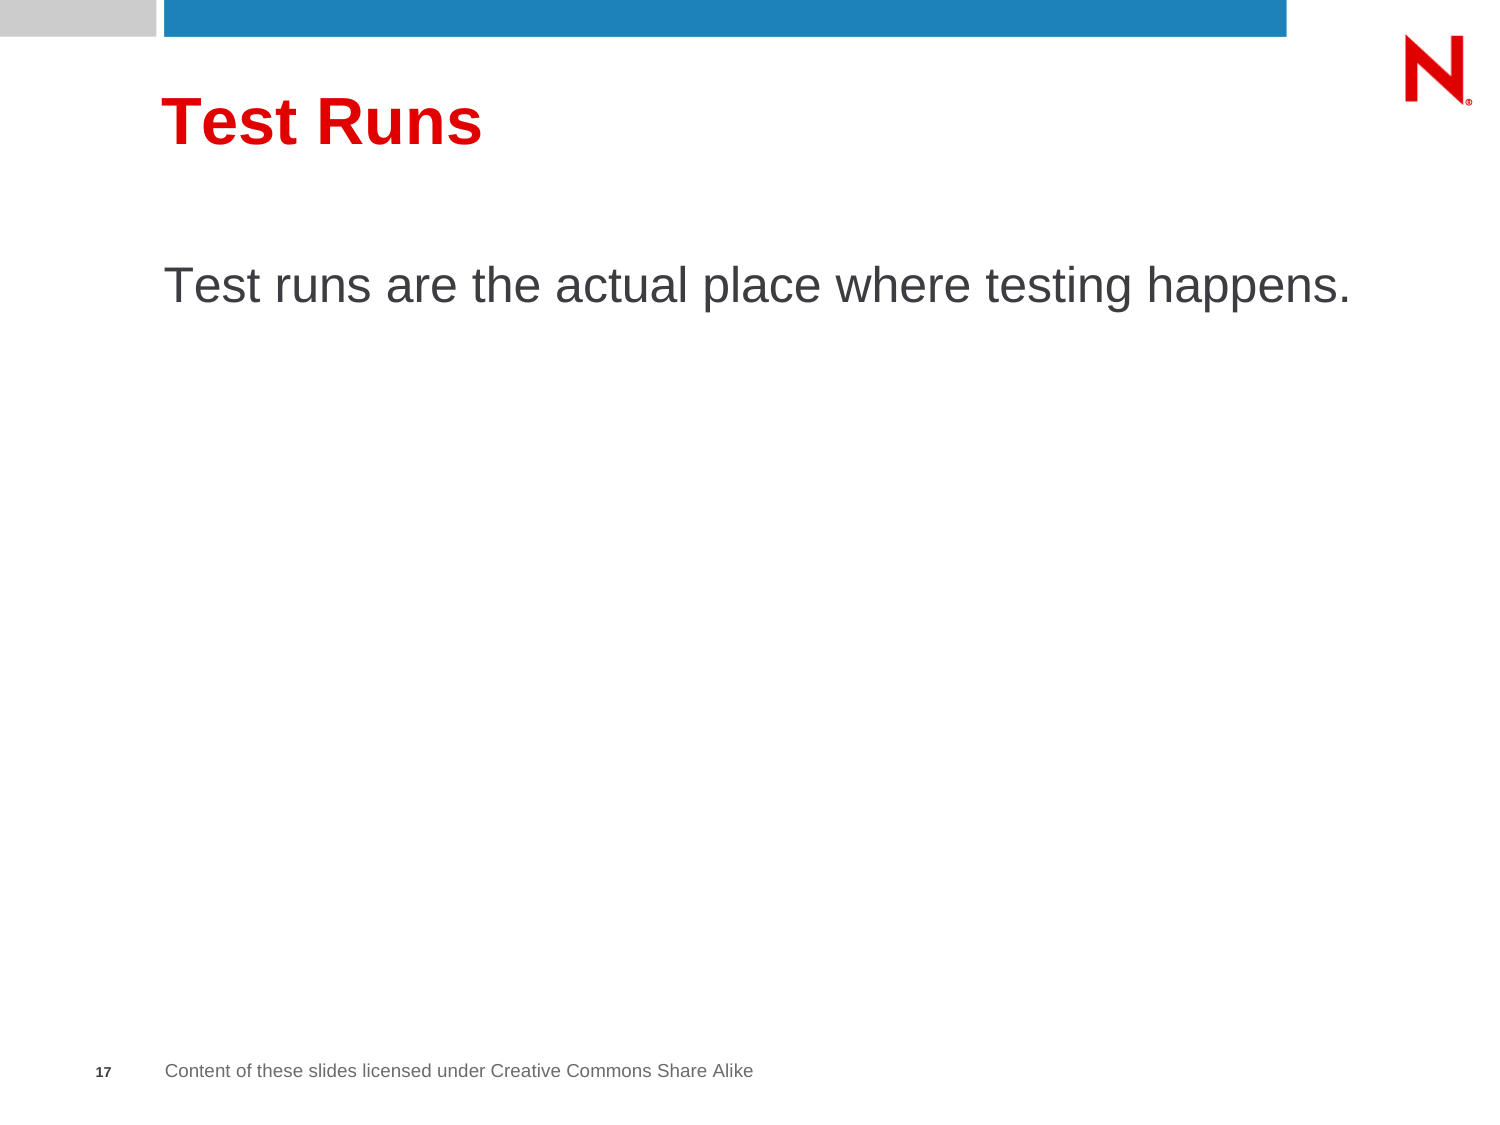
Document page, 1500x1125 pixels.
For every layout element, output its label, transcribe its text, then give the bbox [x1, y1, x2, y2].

title Test Runs [161, 41, 1383, 205]
list Test runs are the actual place where testing happens. [163, 254, 1404, 986]
picture [1403, 32, 1473, 107]
